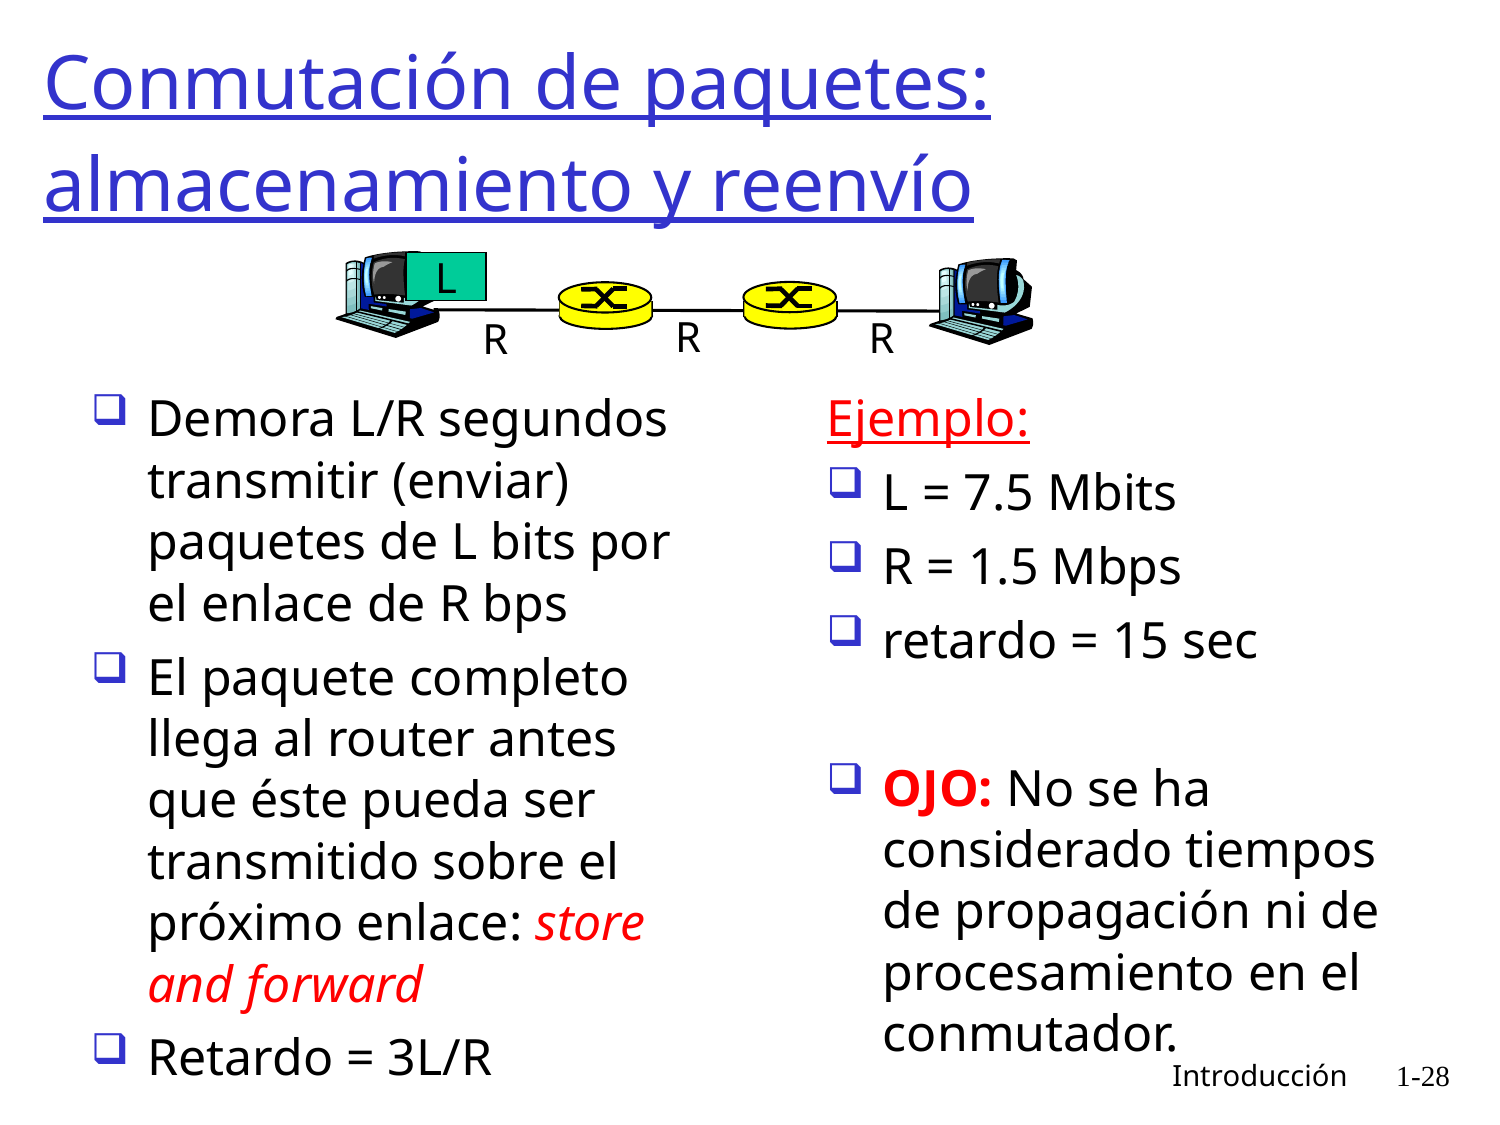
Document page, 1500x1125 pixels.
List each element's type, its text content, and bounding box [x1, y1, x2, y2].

text_box [558, 282, 652, 329]
text_box R [467, 305, 524, 372]
text_box L [406, 252, 486, 301]
picture [928, 257, 1035, 346]
text_box Introducción [887, 1050, 1362, 1125]
picture [335, 250, 442, 338]
list Ejemplo: L = 7.5 Mbits R = 1.5 Mbps retardo = 15 sec OJO: No se ha considerado tiempos de propagación ni de procesamiento en el conmutador. [811, 380, 1463, 1026]
text_box R [853, 304, 910, 370]
list Demora L/R segundos transmitir (enviar) paquetes de L bits por el enlace de R bps El paquete completo llega al router antes que éste pueda ser transmitido sobre el próximo enlace: store and forward Retardo = 3L/R [76, 380, 717, 1058]
title Conmutación de paquetes: almacenamiento y reenvío [28, 36, 1432, 227]
text_box [743, 281, 837, 329]
text_box 1-<number> [1362, 1050, 1466, 1125]
text_box R [660, 303, 716, 369]
